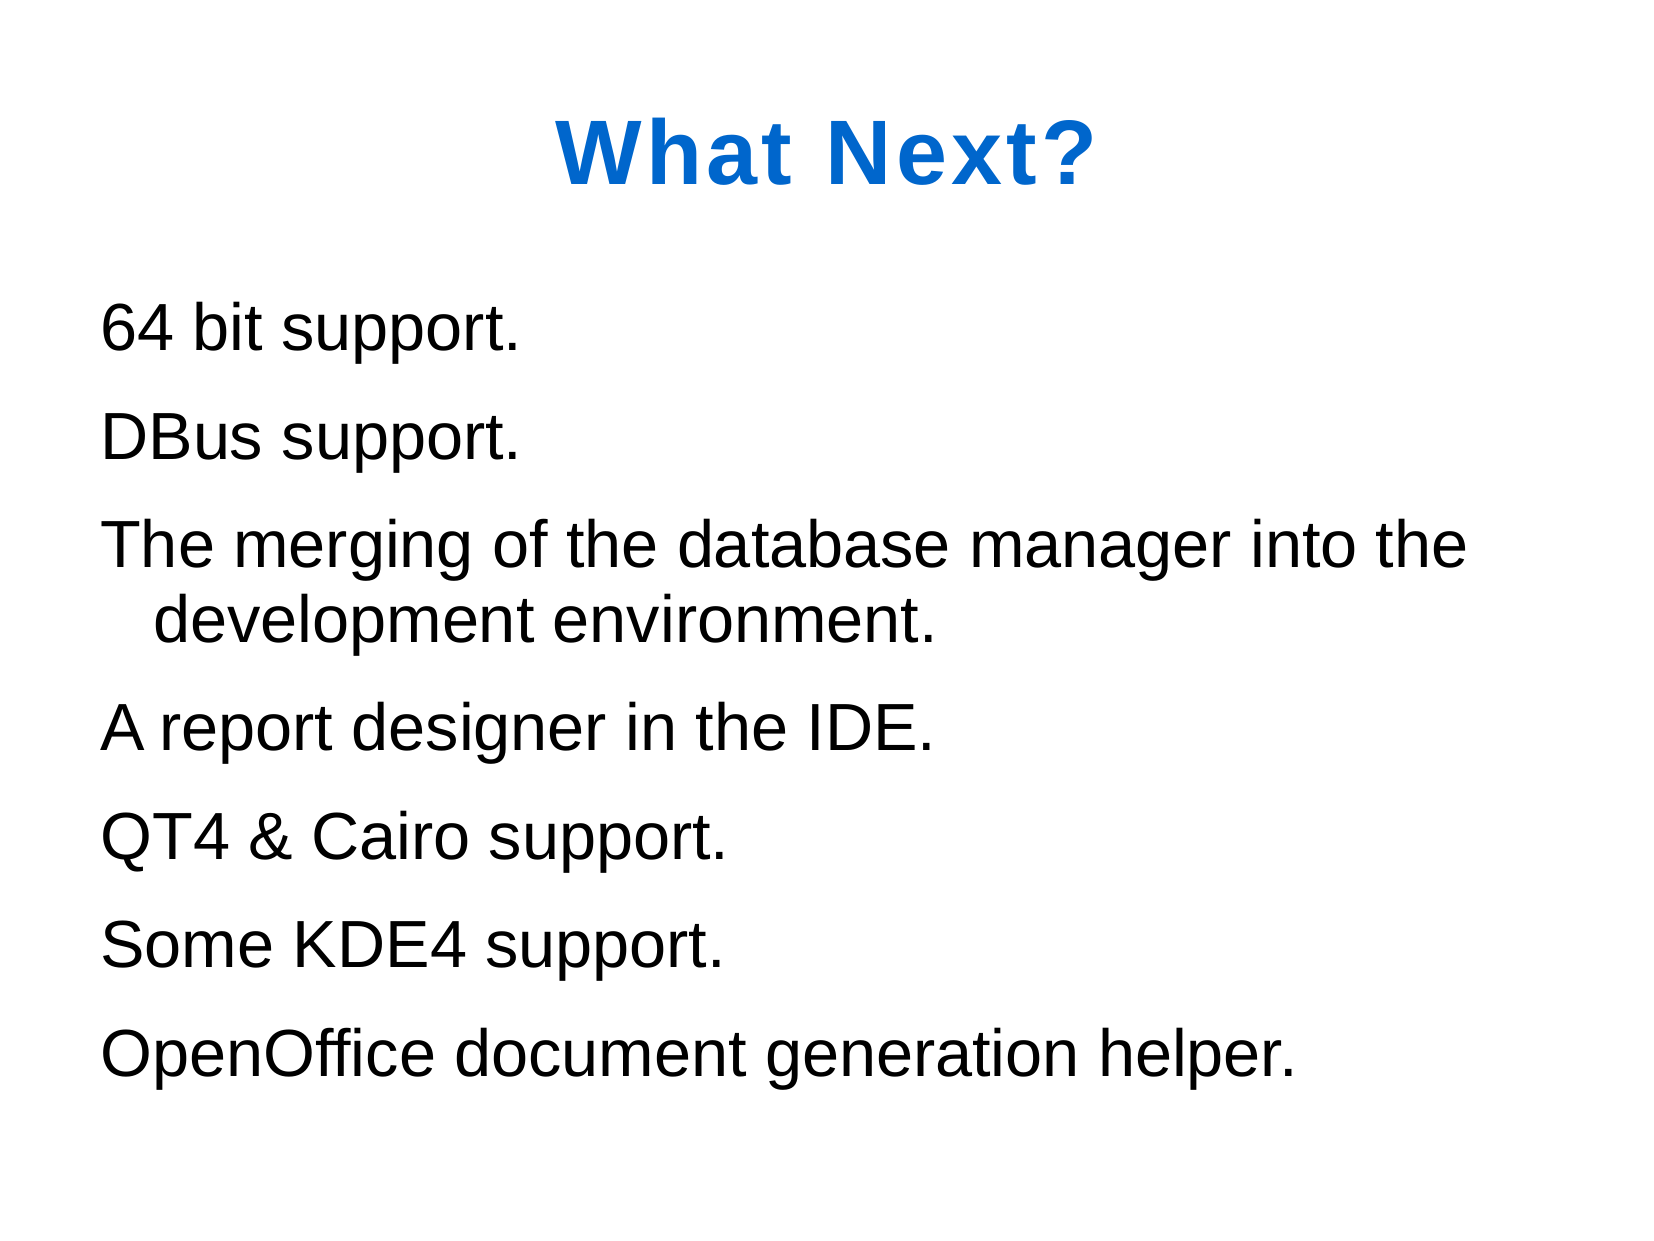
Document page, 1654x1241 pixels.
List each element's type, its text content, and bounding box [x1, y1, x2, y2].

title What Next? [82, 49, 1571, 257]
list 64 bit support. DBus support. The merging of the database manager into the development environment. A report designer in the IDE. QT4 & Cairo support. Some KDE4 support. OpenOffice document generation helper. [82, 290, 1571, 1094]
